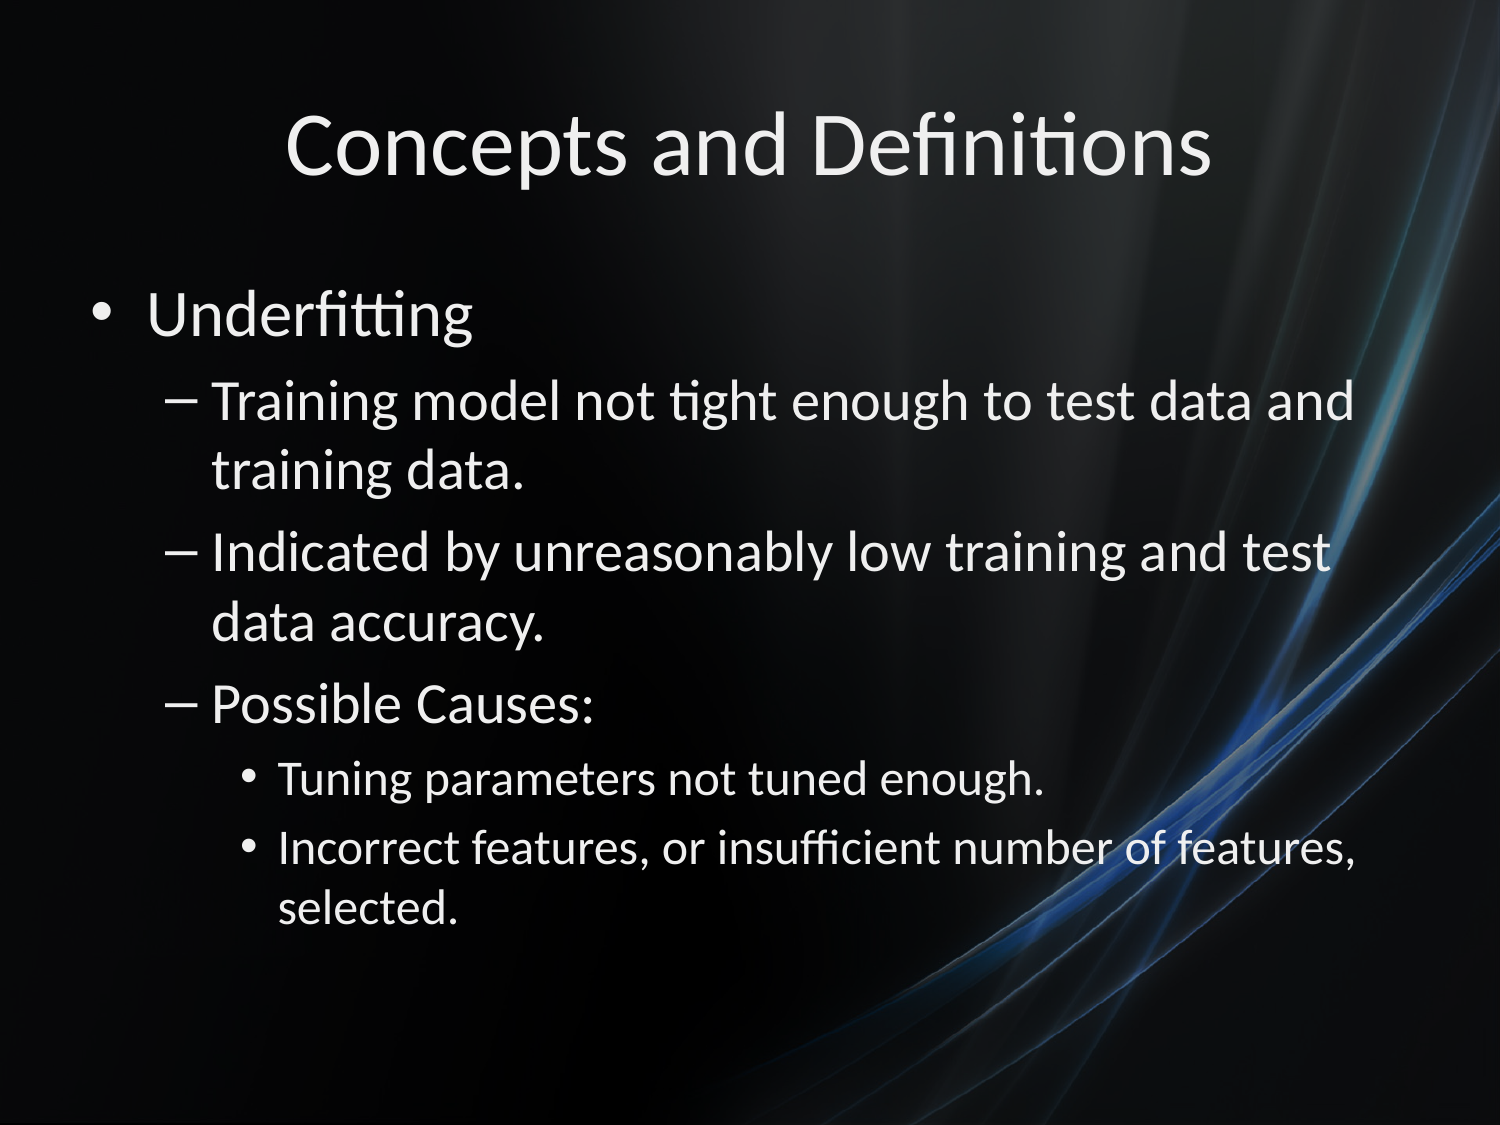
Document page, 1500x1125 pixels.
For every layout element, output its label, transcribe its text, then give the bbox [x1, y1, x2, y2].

title Concepts and Definitions [75, 45, 1425, 233]
list Underfitting Training model not tight enough to test data and training data. Indicated by unreasonably low training and test data accuracy. Possible Causes: Tuning parameters not tuned enough. Incorrect features, or insufficient number of features, selected. [75, 262, 1425, 1005]
picture [0, 0, 1500, 1125]
